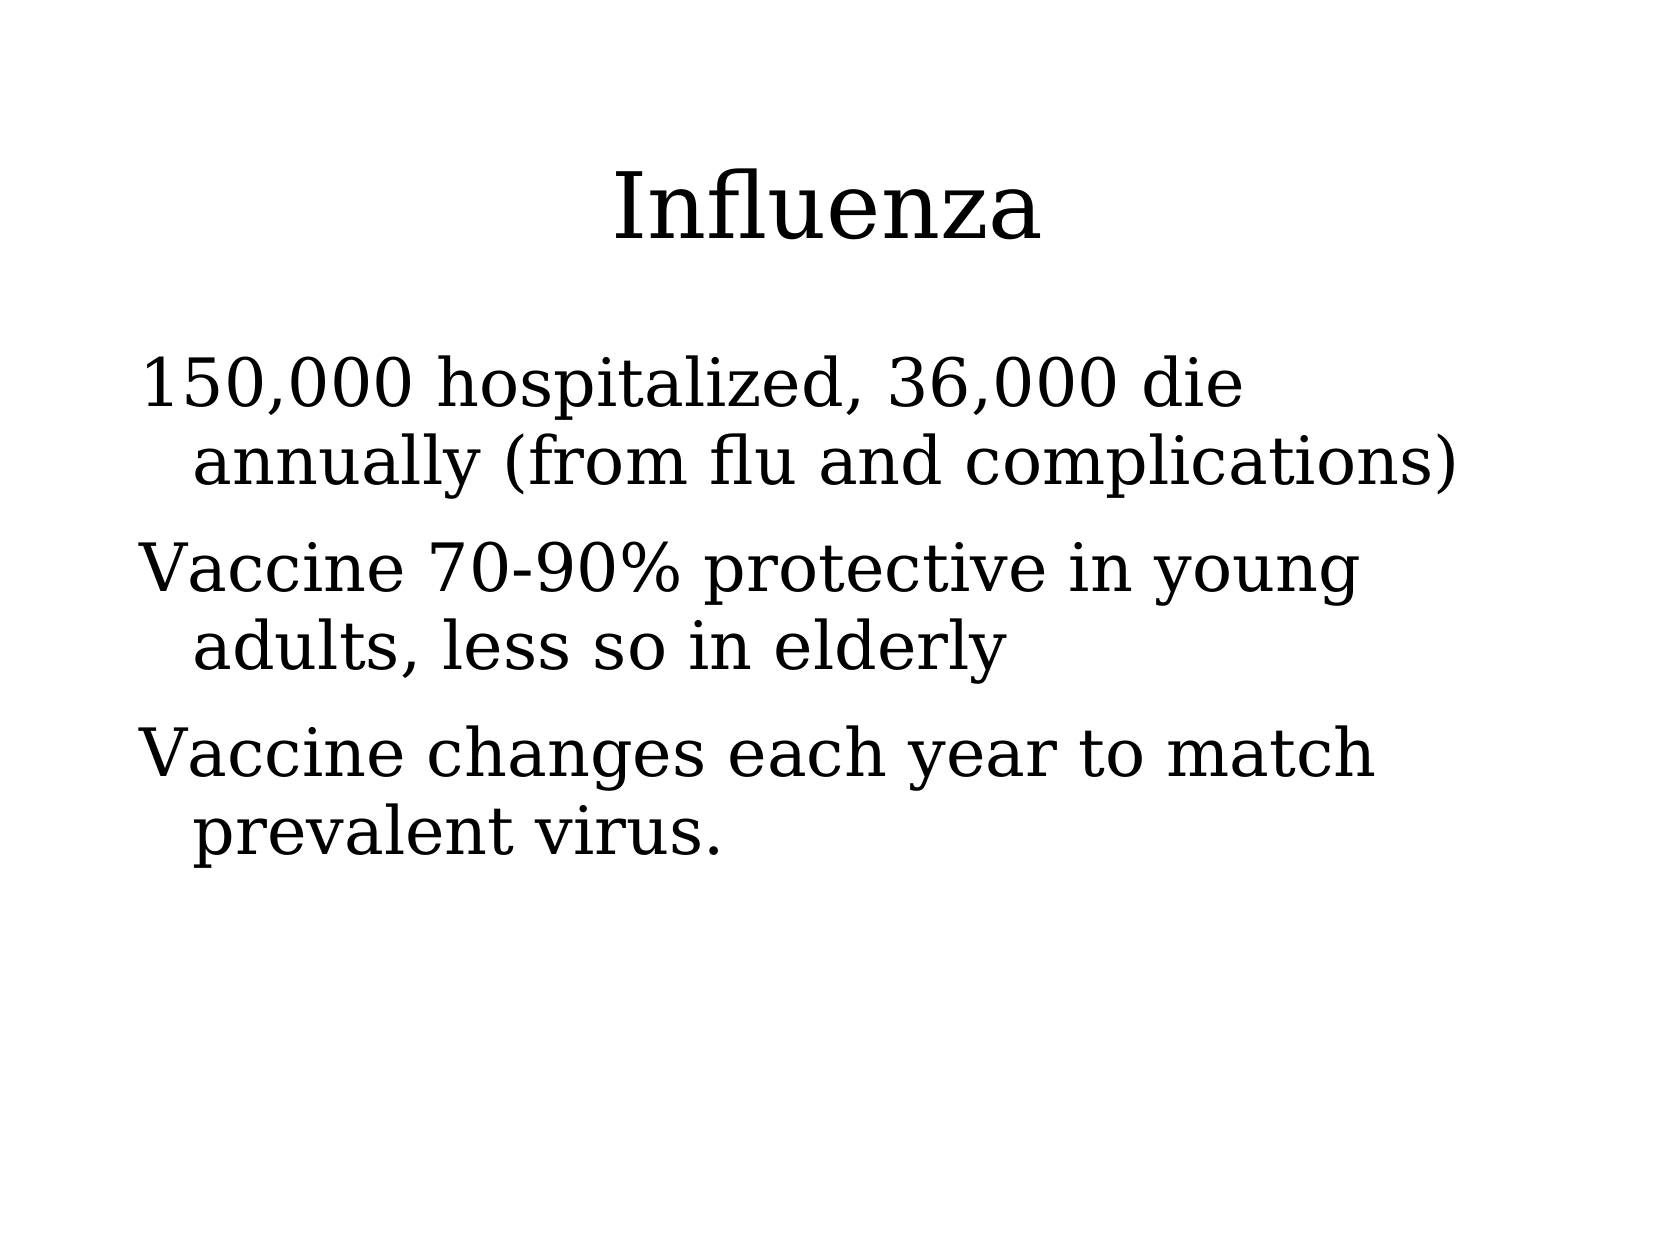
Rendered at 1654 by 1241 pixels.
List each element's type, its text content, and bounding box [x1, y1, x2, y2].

list 150,000 hospitalized, 36,000 die annually (from flu and complications) Vaccine 70-90% protective in young adults, less so in elderly Vaccine changes each year to match prevalent virus. [121, 344, 1534, 1127]
title Influenza [121, 102, 1534, 311]
